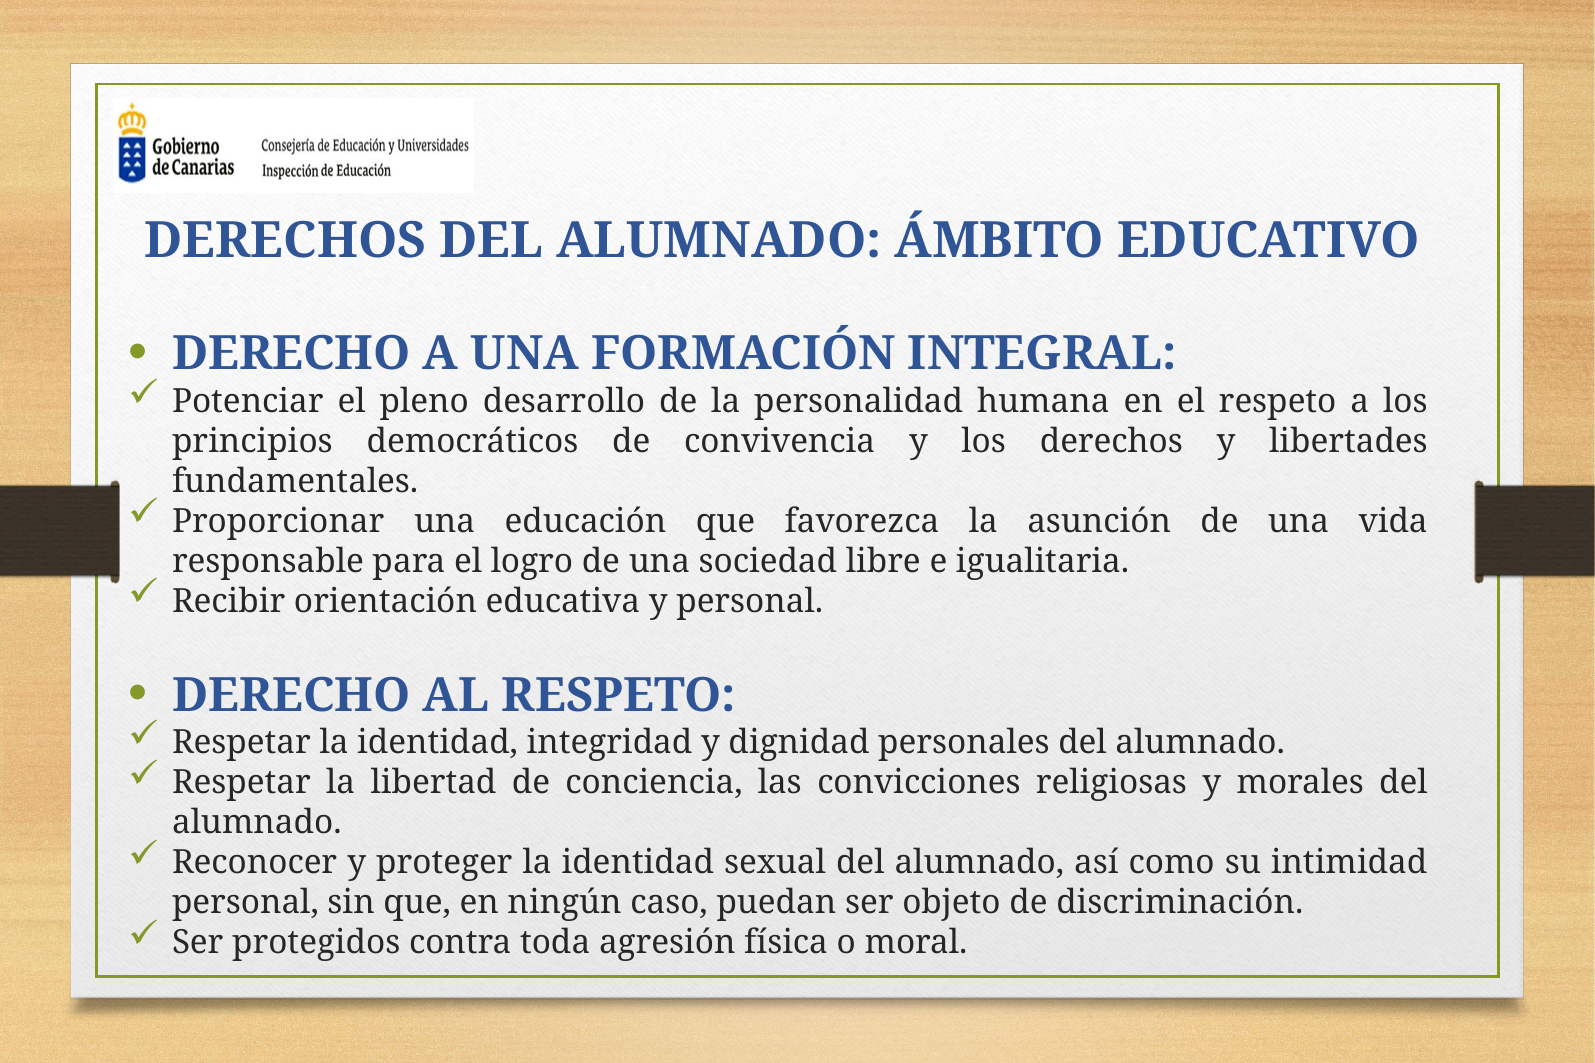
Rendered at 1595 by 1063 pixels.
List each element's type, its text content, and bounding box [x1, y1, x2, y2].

picture [0, 0, 1595, 1063]
text_box DERECHOS DEL ALUMNADO: ÁMBITO EDUCATIVO [60, 141, 1505, 334]
text_box DERECHO A UNA FORMACIÓN INTEGRAL: Potenciar el pleno desarrollo de la personalidad humana en el respeto a los principios democráticos de convivencia y los derechos y libertades fundamentales. Proporcionar una educación que favorezca la asunción de una vida responsable para el logro de una sociedad libre e igualitaria. Recibir orientación educativa y personal. DERECHO AL RESPETO: Respetar la identidad, integridad y dignidad personales del alumnado. Respetar la libertad de conciencia, las convicciones religiosas y morales del alumnado. Reconocer y proteger la identidad sexual del alumnado, así como su intimidad personal, sin que, en ningún caso, puedan ser objeto de discriminación. Ser protegidos contra toda agresión física o moral. [113, 315, 1445, 932]
